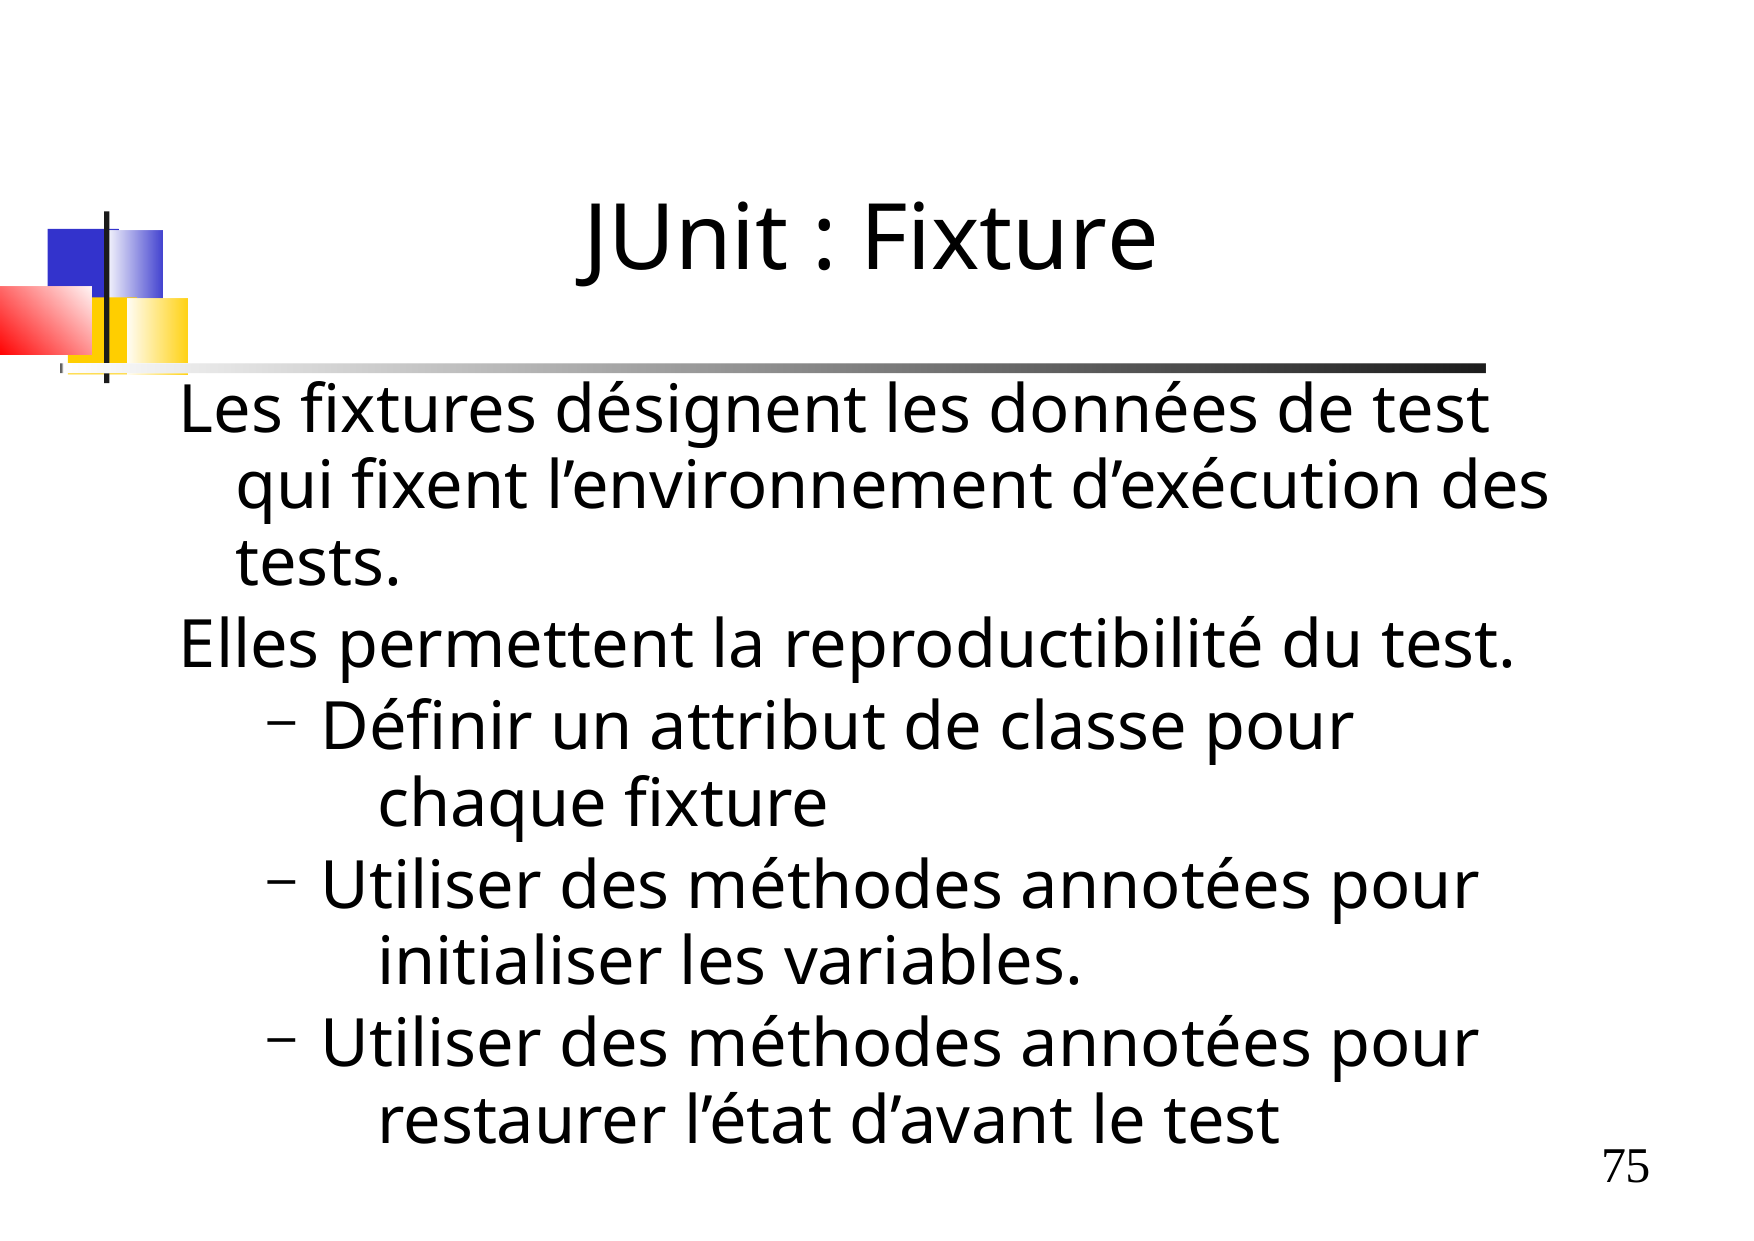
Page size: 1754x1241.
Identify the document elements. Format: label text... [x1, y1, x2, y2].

picture [0, 285, 92, 355]
slide_number 75 [1569, 1135, 1660, 1241]
title JUnit : Fixture [179, 183, 1564, 365]
text_box Les fixtures désignent les données de test qui fixent l’environnement d’exécution des tests. Elles permettent la reproductibilité du test. Définir un attribut de classe pour chaque fixture Utiliser des méthodes annotées pour initialiser les variables. Utiliser des méthodes annotées pour restaurer l’état d’avant le test [177, 365, 1564, 1159]
picture [60, 229, 179, 384]
